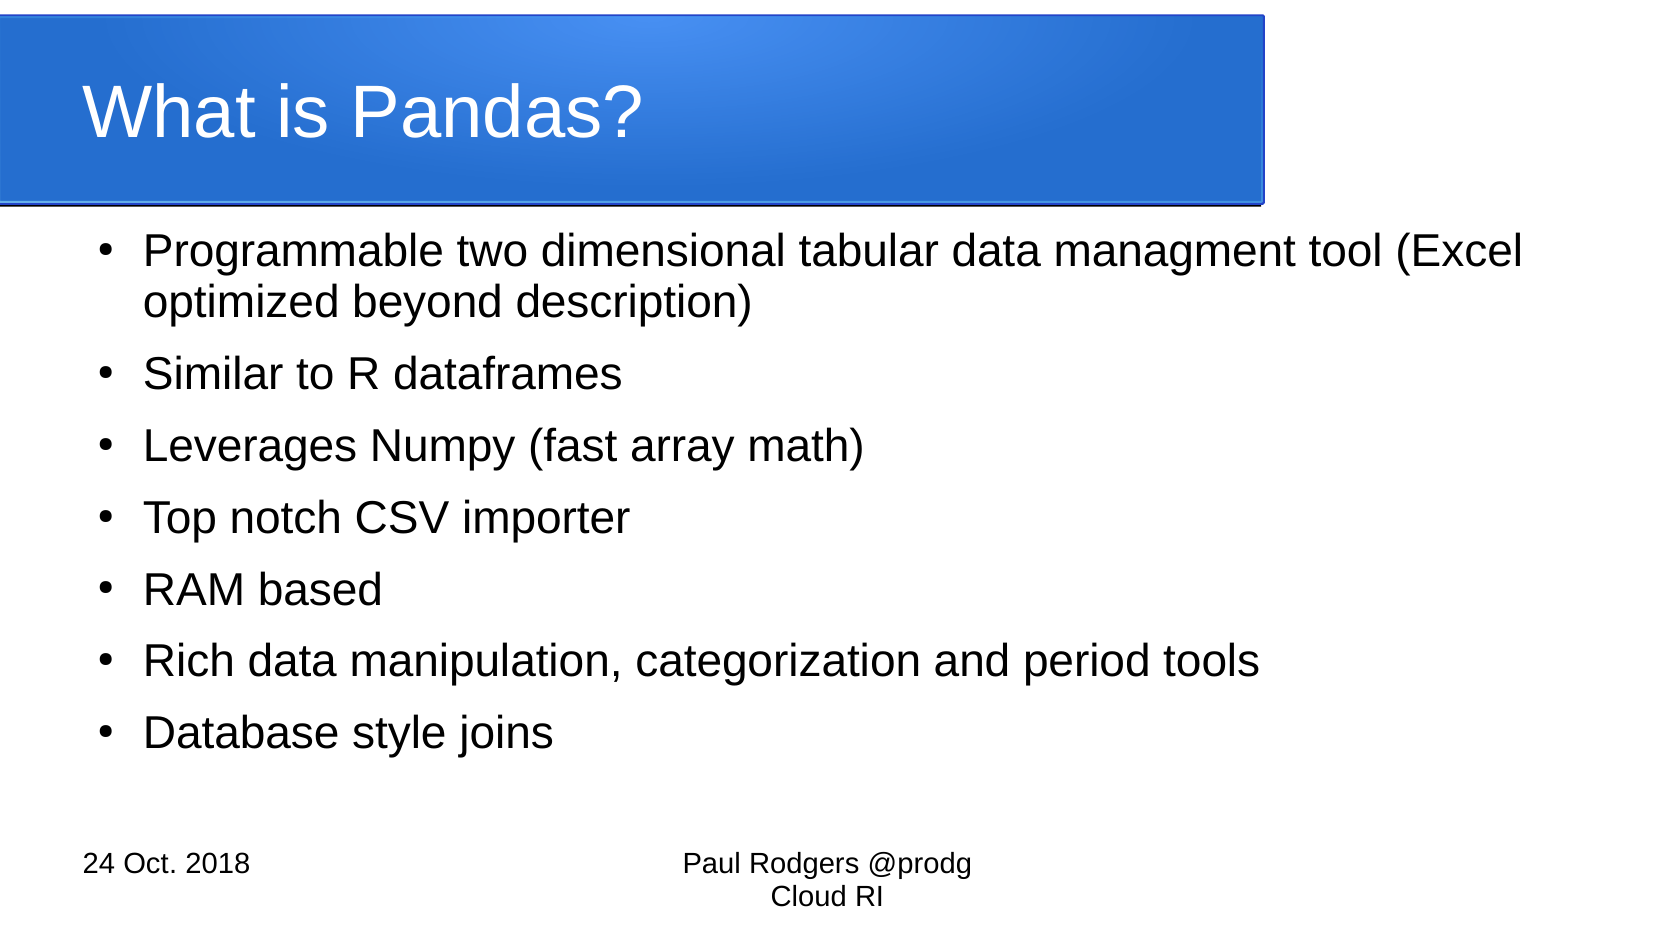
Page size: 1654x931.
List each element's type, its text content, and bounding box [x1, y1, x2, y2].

list Programmable two dimensional tabular data managment tool (Excel optimized beyond description) Similar to R dataframes Leverages Numpy (fast array math) Top notch CSV importer RAM based Rich data manipulation, categorization and period tools Database style joins [82, 224, 1571, 764]
title What is Pandas? [82, 35, 1235, 189]
